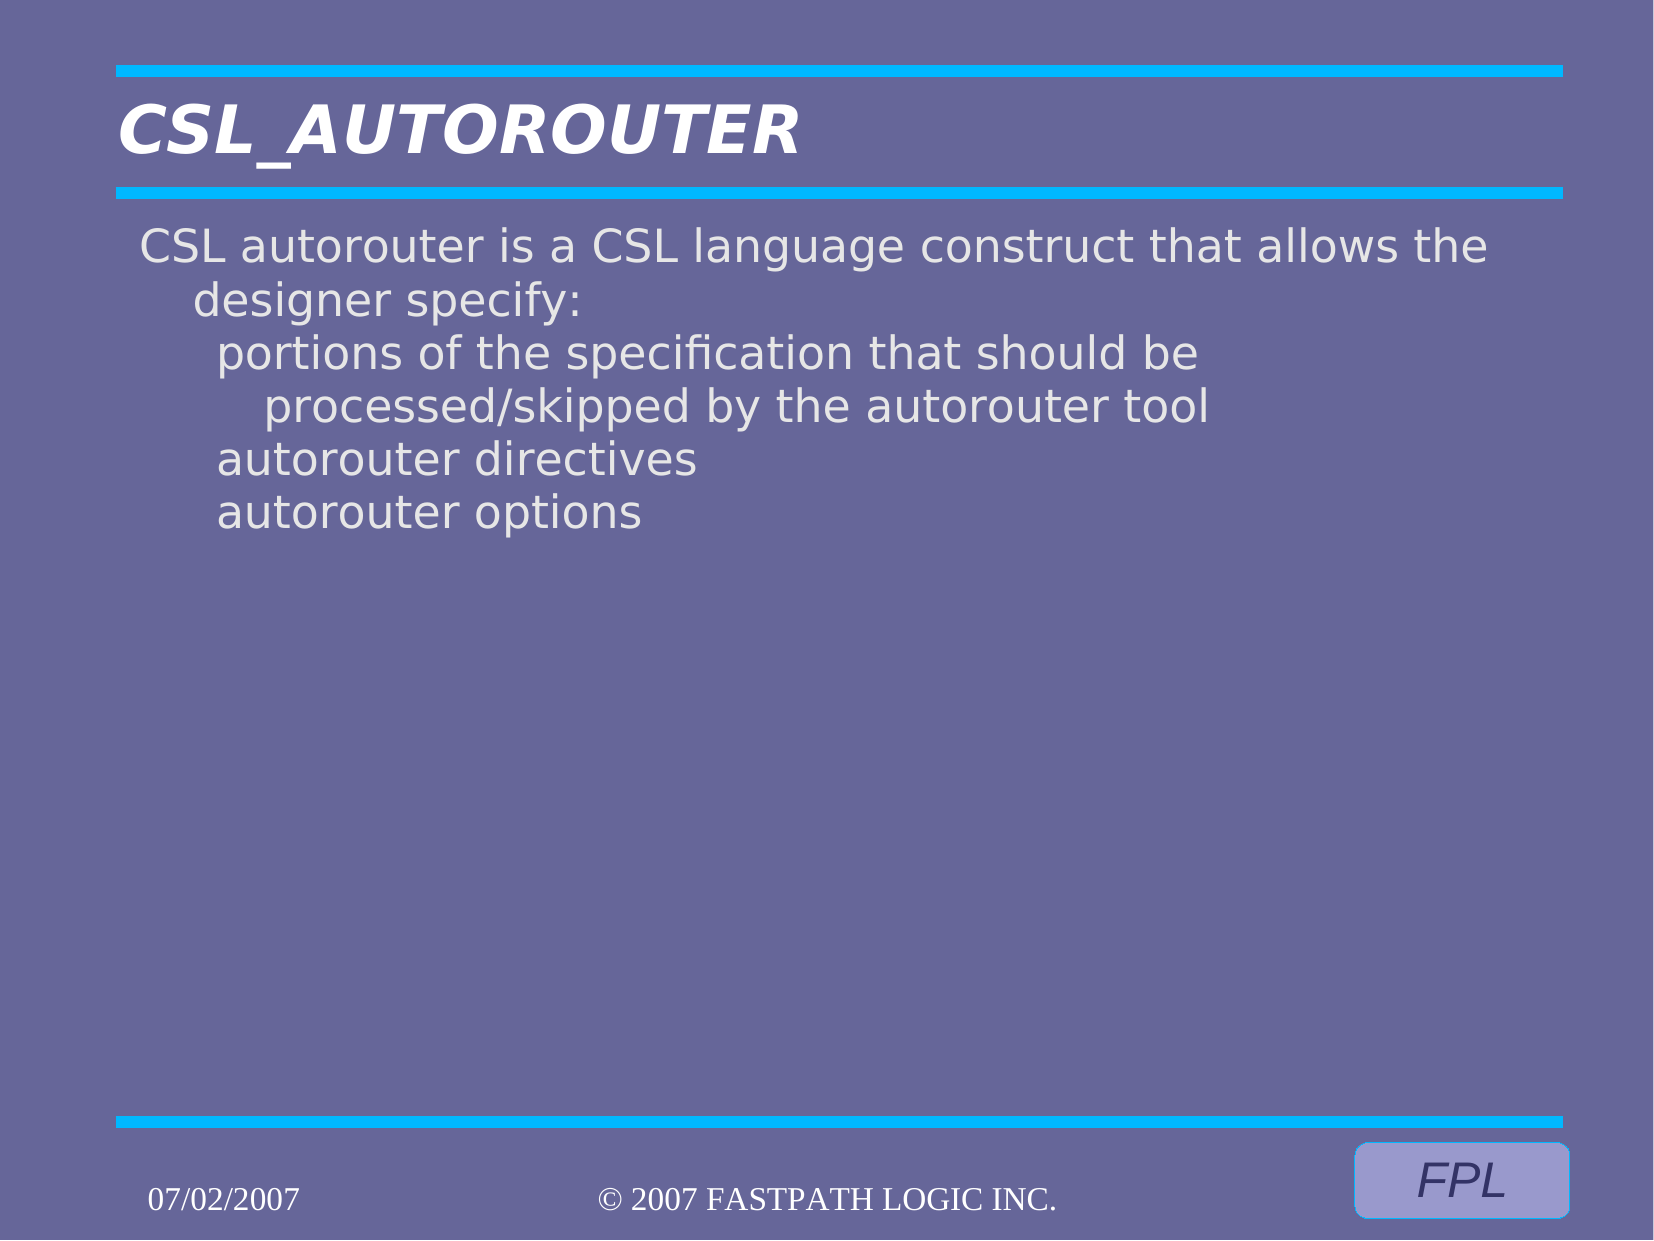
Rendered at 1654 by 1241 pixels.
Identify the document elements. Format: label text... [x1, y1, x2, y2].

list CSL autorouter is a CSL language construct that allows the designer specify: portions of the specification that should be processed/skipped by the autorouter tool autorouter directives autorouter options [121, 220, 1561, 1133]
title CSL_AUTOROUTER [118, 41, 1531, 219]
